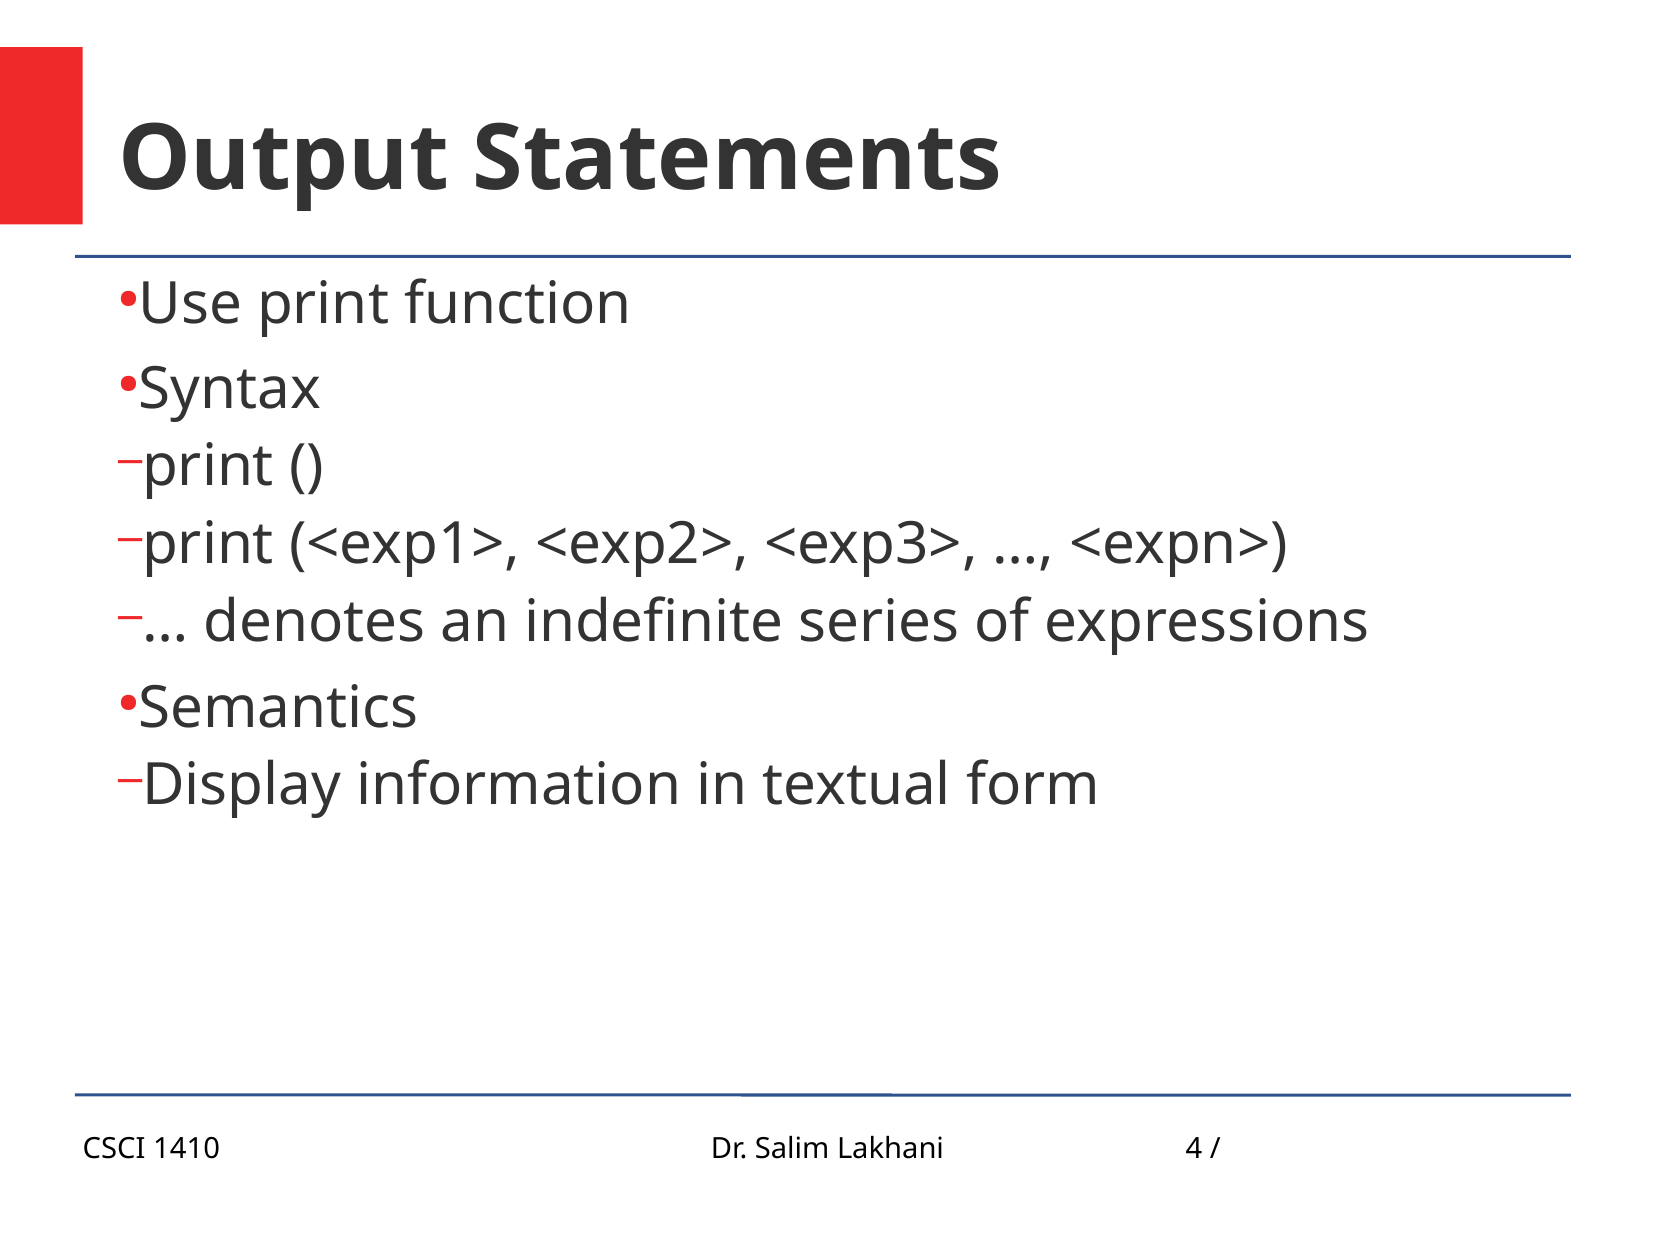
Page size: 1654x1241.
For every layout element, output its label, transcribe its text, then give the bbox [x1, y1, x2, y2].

text_box / [1185, 1129, 1571, 1216]
text_box Dr. Salim Lakhani [565, 1129, 1090, 1216]
title Output Statements [118, 49, 1571, 257]
list Use print function Syntax print () print (<exp1>, <exp2>, <exp3>, …, <expn>) … denotes an indefinite series of expressions Semantics Display information in textual form [118, 265, 1536, 1081]
text_box CSCI 1410 [82, 1129, 468, 1216]
